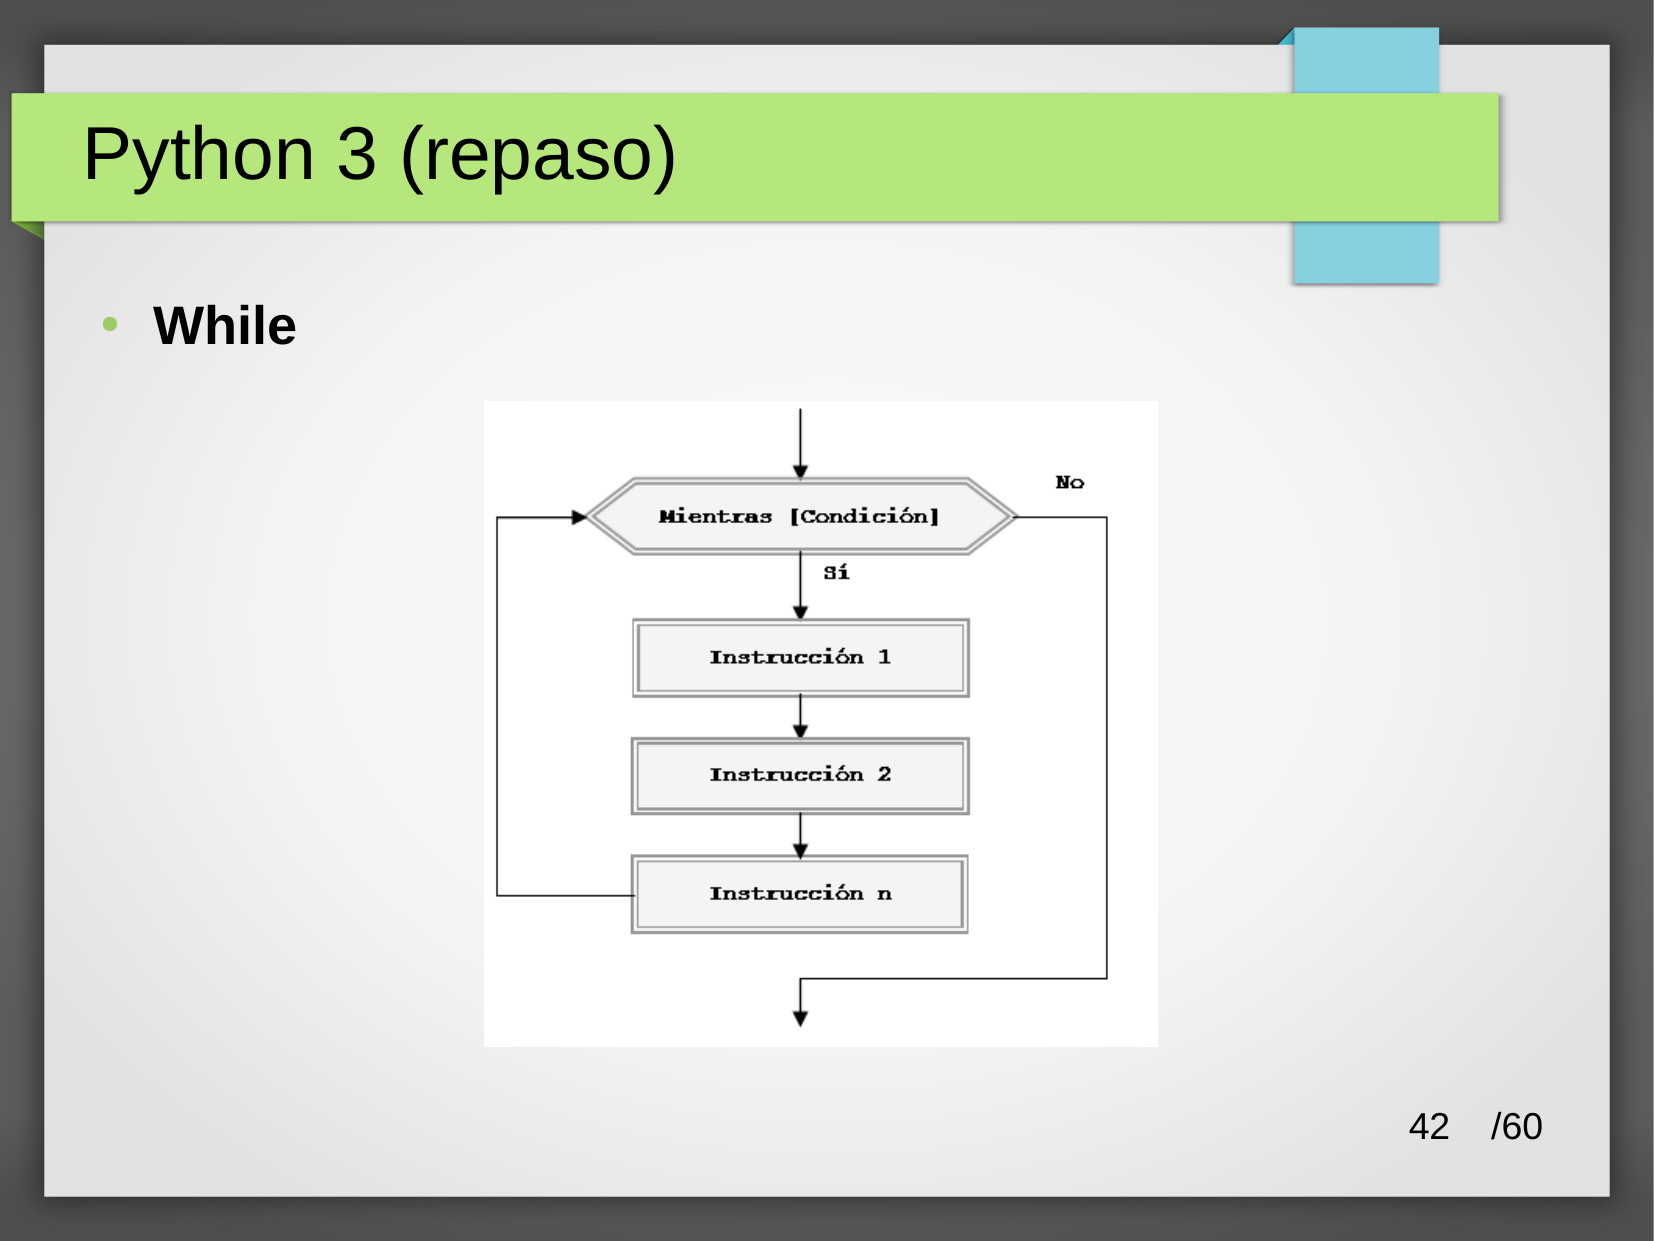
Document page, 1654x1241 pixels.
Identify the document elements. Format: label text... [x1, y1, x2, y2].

text_box <número> [1393, 1098, 1476, 1169]
text_box /60 [1476, 1098, 1644, 1169]
list While [82, 295, 1571, 1015]
picture [0, 0, 1654, 1241]
title Python 3 (repaso) [82, 94, 1264, 213]
